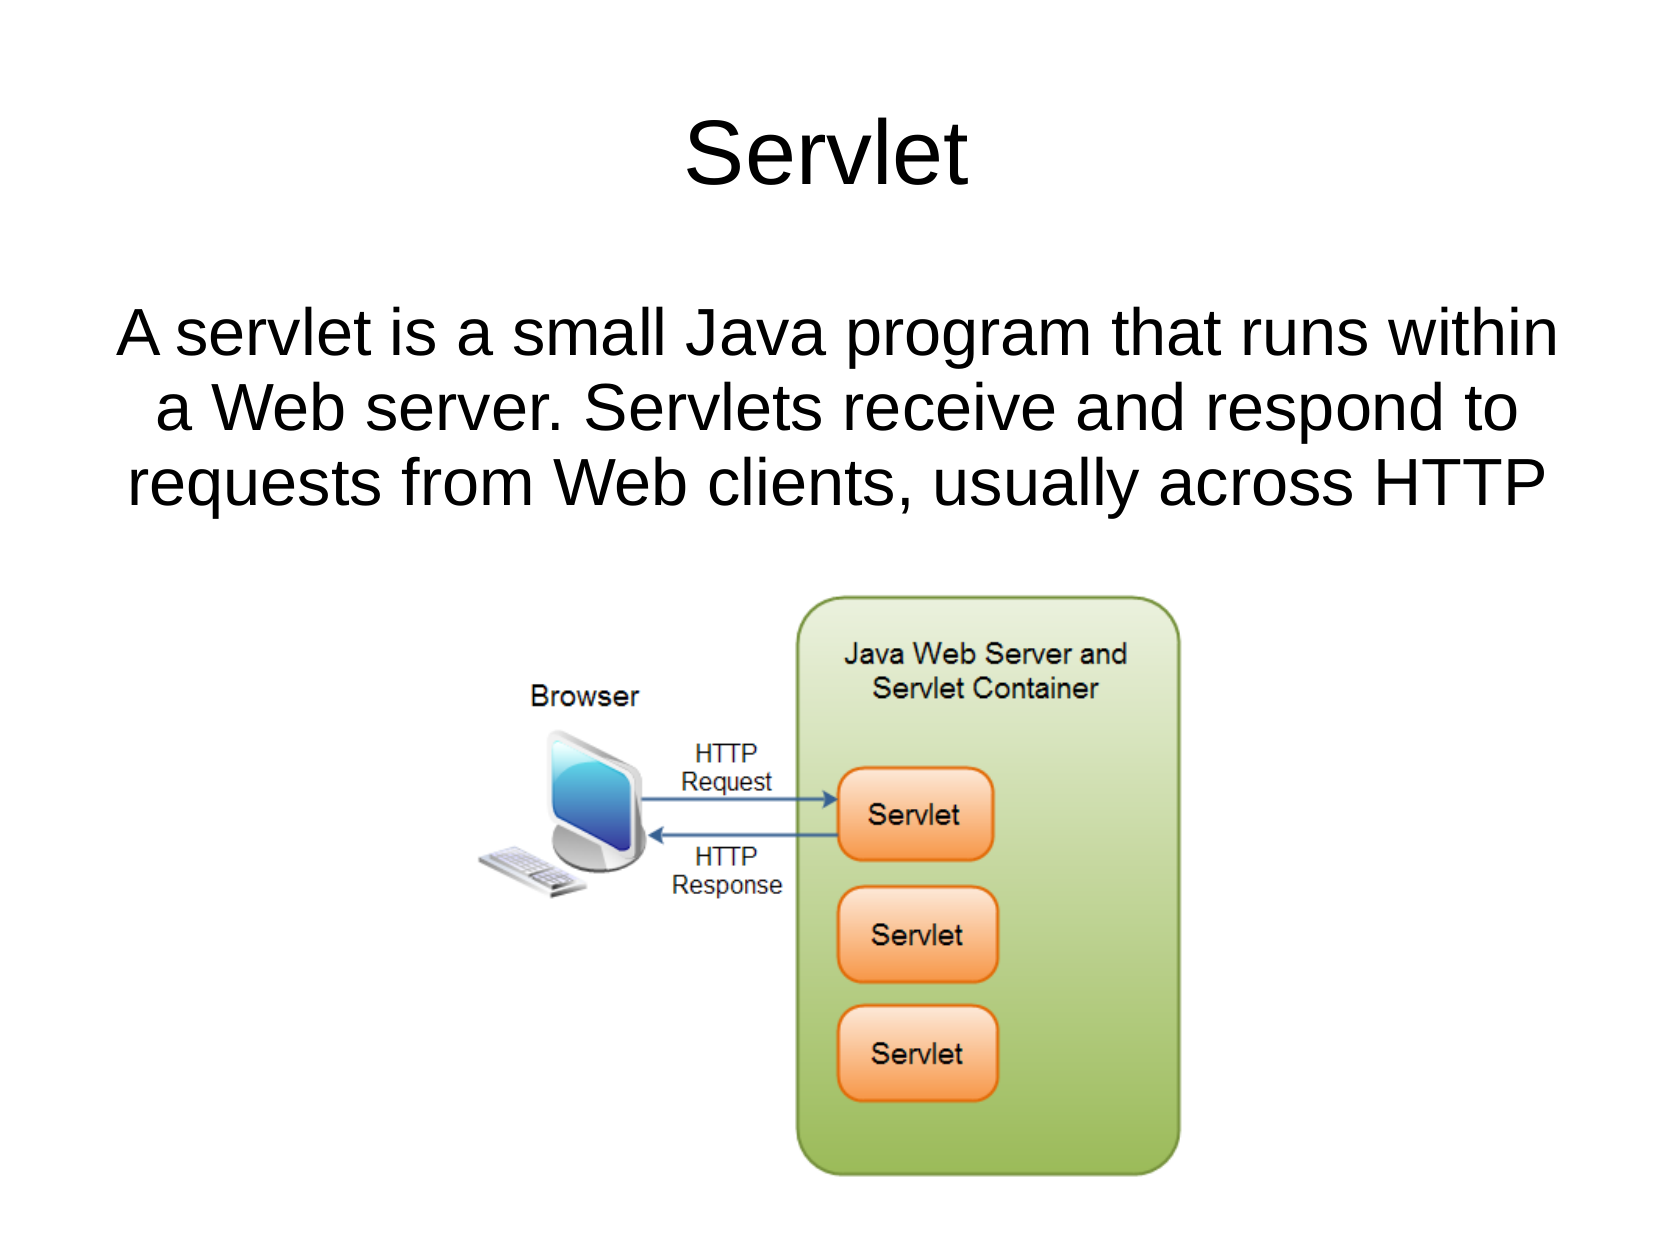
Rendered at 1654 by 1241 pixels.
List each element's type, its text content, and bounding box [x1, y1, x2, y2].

subtitle A servlet is a small Java program that runs within a Web server. Servlets receive and respond to requests from Web clients, usually across HTTP [94, 189, 1583, 626]
picture [433, 572, 1205, 1205]
title Servlet [82, 49, 1571, 257]
